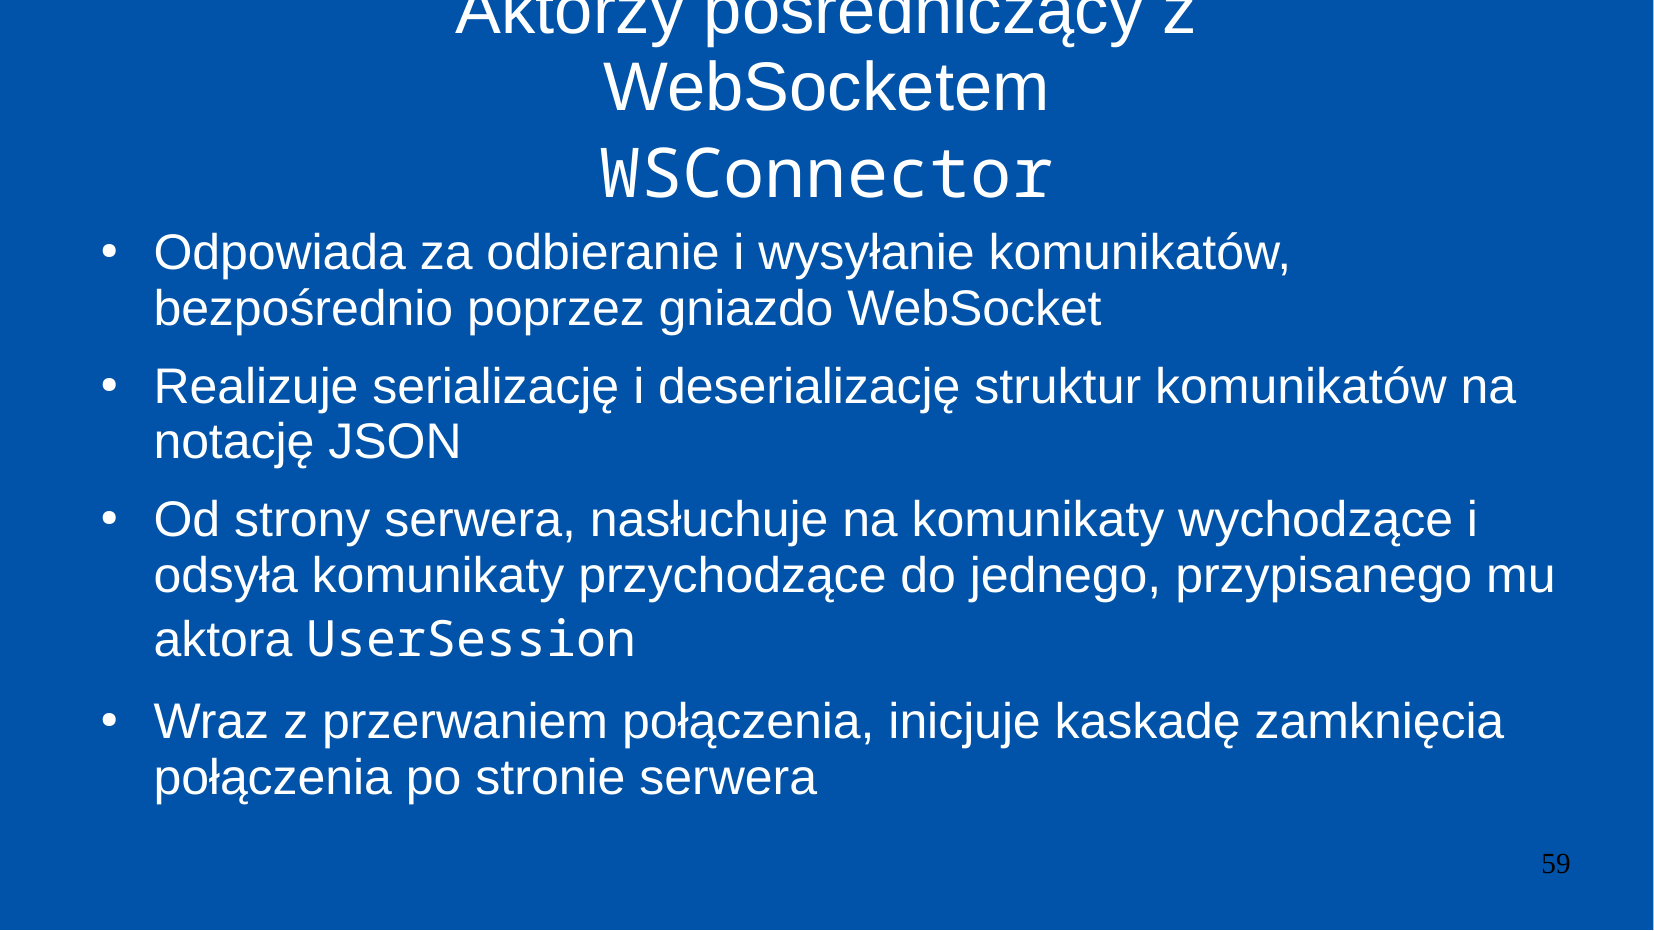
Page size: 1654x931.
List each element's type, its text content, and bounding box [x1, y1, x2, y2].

title Aktorzy pośredniczący z WebSocketem WSConnector [389, 0, 1264, 210]
list Odpowiada za odbieranie i wysyłanie komunikatów, bezpośrednio poprzez gniazdo WebSocket Realizuje serializację i deserializację struktur komunikatów na notację JSON Od strony serwera, nasłuchuje na komunikaty wychodzące i odsyła komunikaty przychodzące do jednego, przypisanego mu aktora UserSession Wraz z przerwaniem połączenia, inicjuje kaskadę zamknięcia połączenia po stronie serwera [82, 224, 1571, 848]
